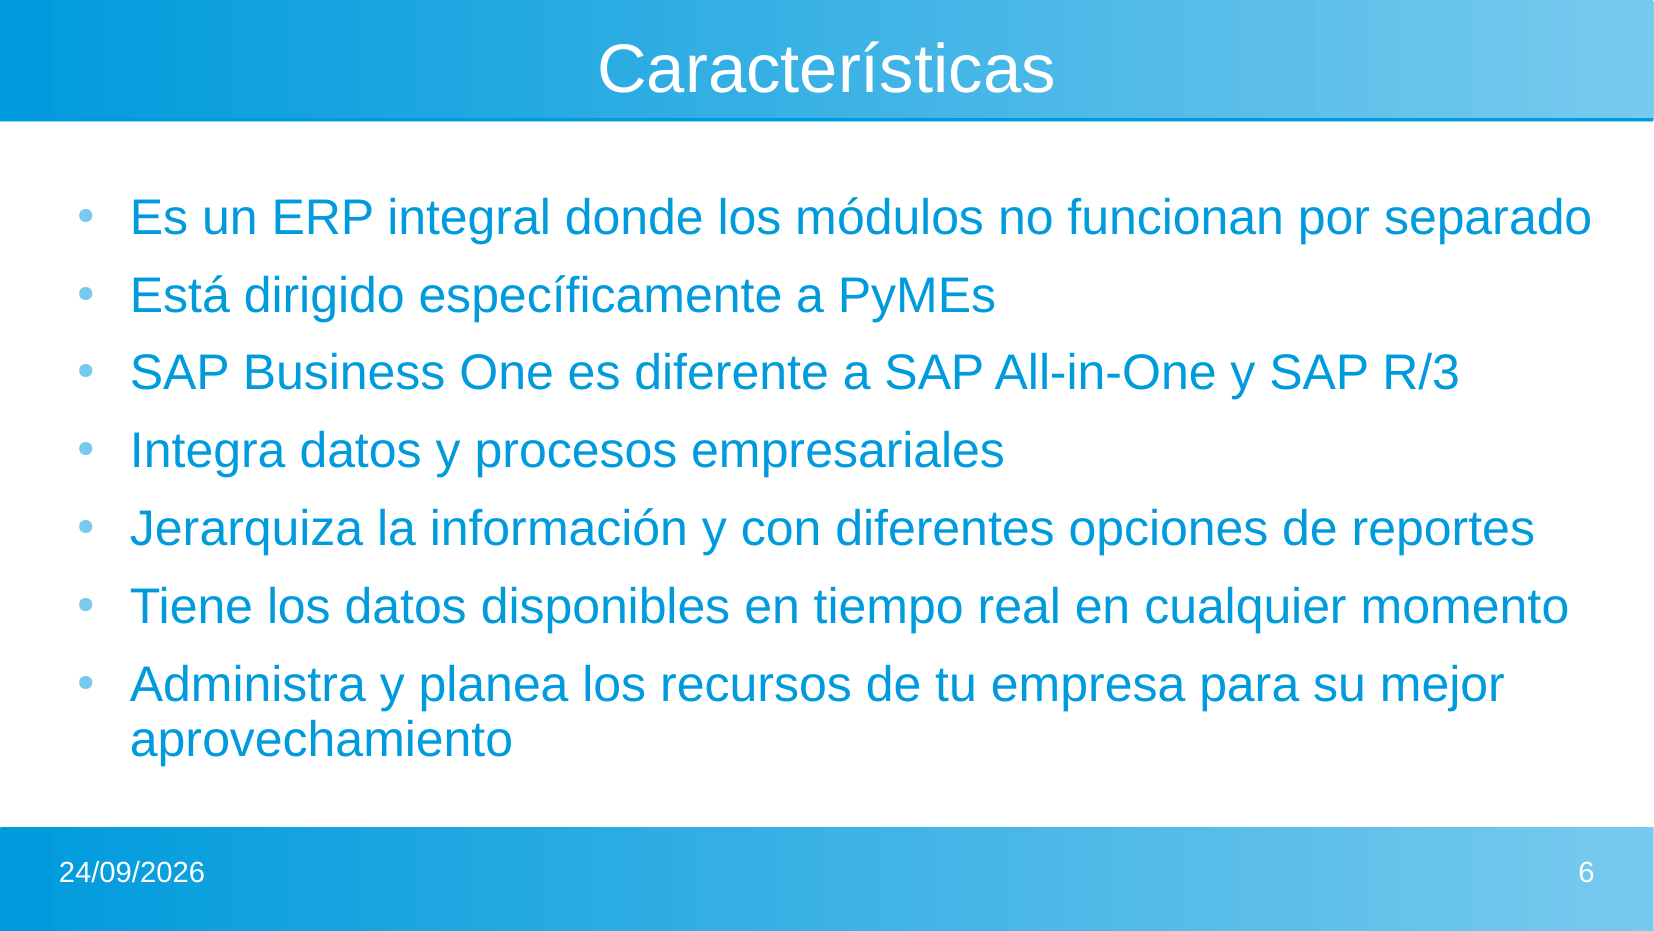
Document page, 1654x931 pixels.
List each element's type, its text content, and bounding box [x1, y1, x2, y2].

list Es un ERP integral donde los módulos no funcionan por separado Está dirigido específicamente a PyMEs SAP Business One es diferente a SAP All-in-One y SAP R/3 Integra datos y procesos empresariales Jerarquiza la información y con diferentes opciones de reportes Tiene los datos disponibles en tiempo real en cualquier momento Administra y planea los recursos de tu empresa para su mejor aprovechamiento [59, 188, 1595, 780]
title Características [59, 29, 1595, 108]
